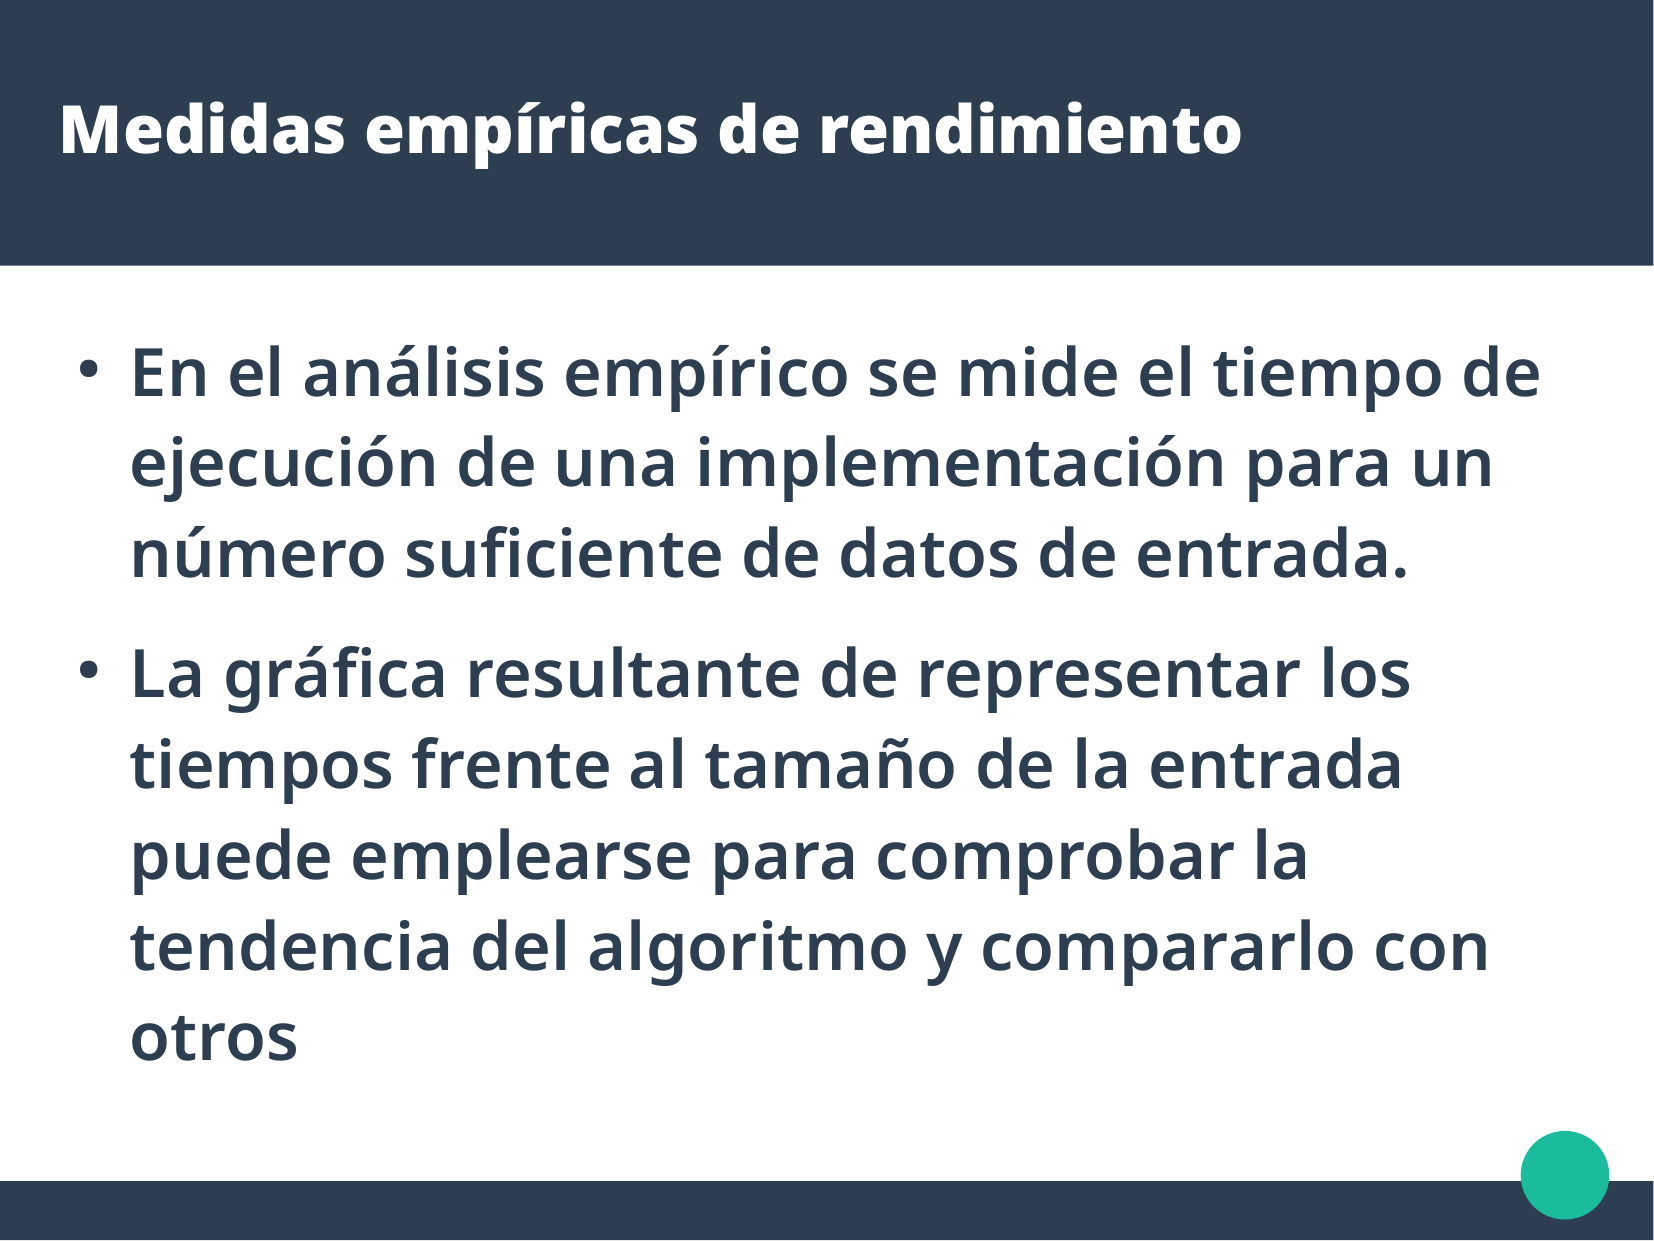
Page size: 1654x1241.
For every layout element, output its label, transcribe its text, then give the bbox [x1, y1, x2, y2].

list En el análisis empírico se mide el tiempo de ejecución de una implementación para un número suficiente de datos de entrada. La gráfica resultante de representar los tiempos frente al tamaño de la entrada puede emplearse para comprobar la tendencia del algoritmo y compararlo con otros [59, 324, 1595, 1152]
title Medidas empíricas de rendimiento [59, 49, 1595, 207]
